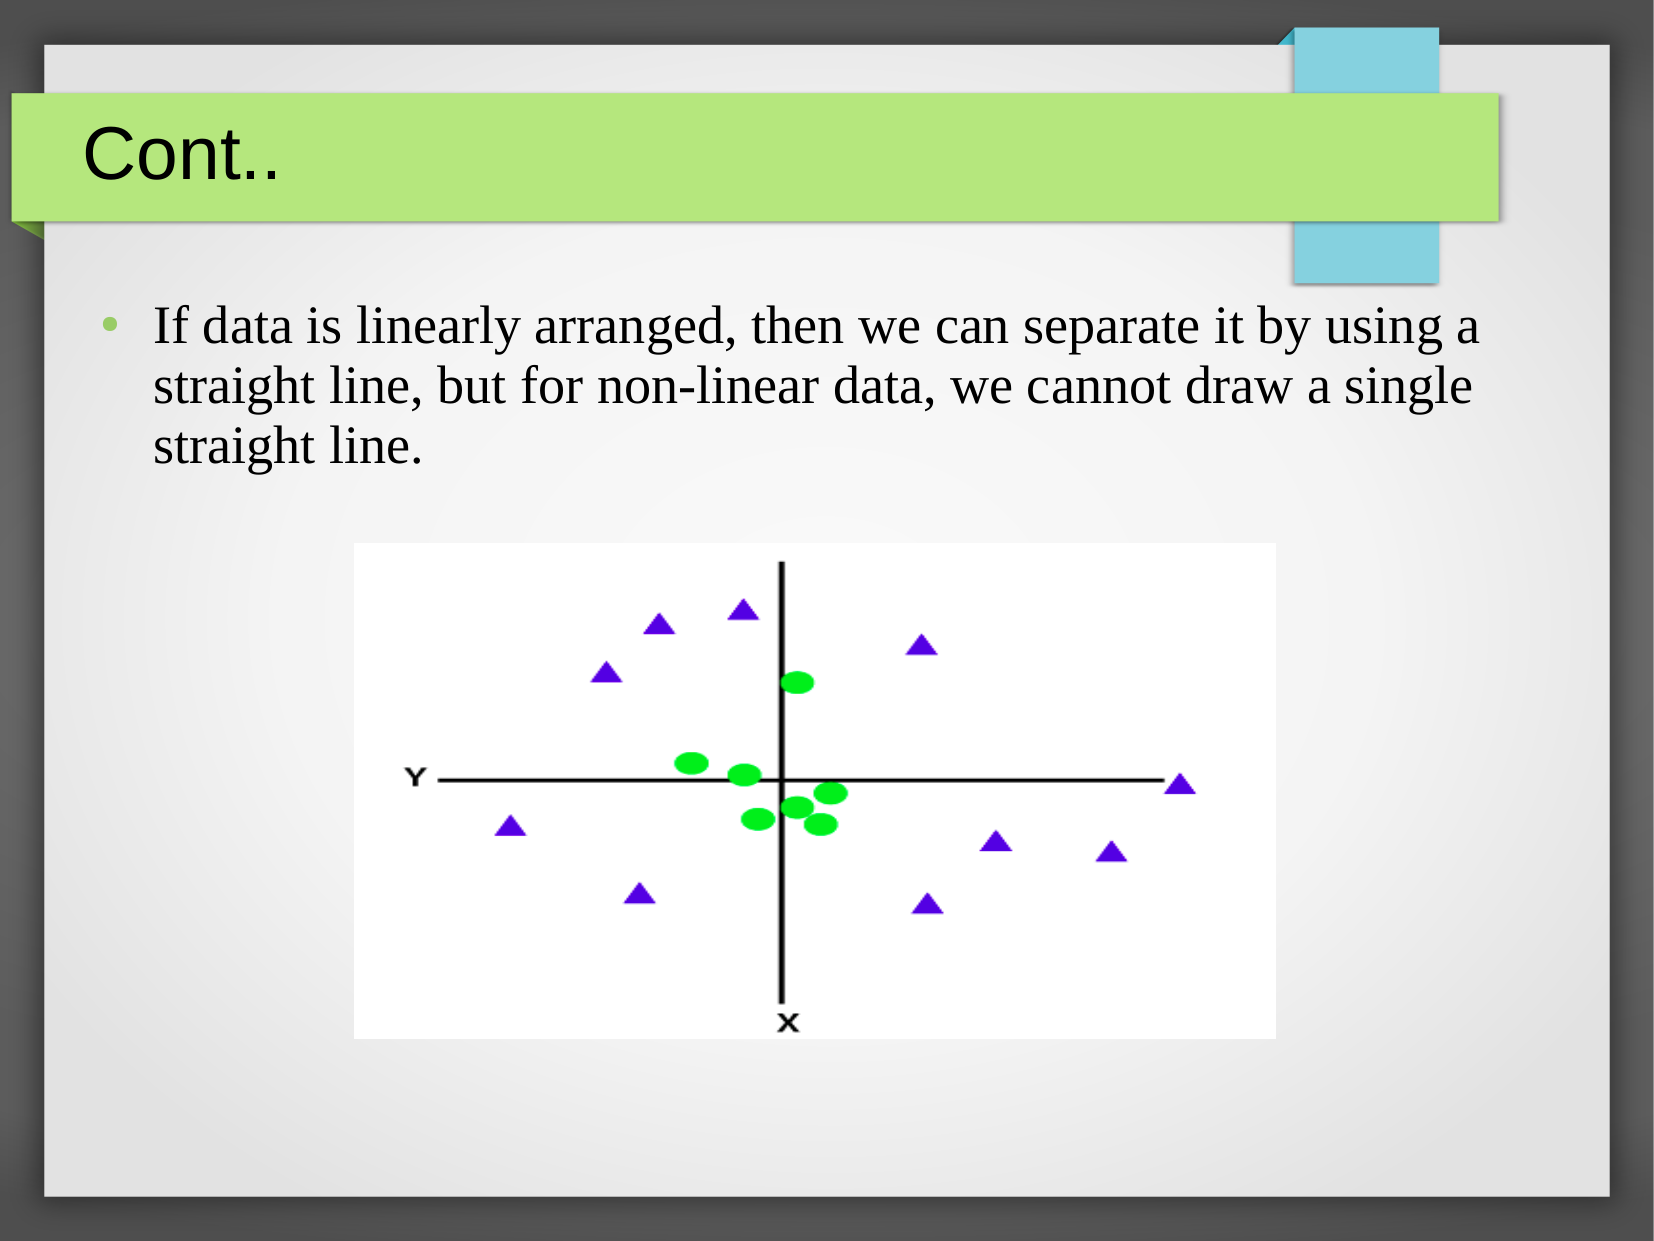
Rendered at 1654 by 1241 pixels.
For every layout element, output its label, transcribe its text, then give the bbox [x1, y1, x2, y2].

title Cont.. [82, 94, 1264, 213]
list If data is linearly arranged, then we can separate it by using a straight line, but for non-linear data, we cannot draw a single straight line. [82, 295, 1571, 1015]
picture [0, 0, 1654, 1241]
